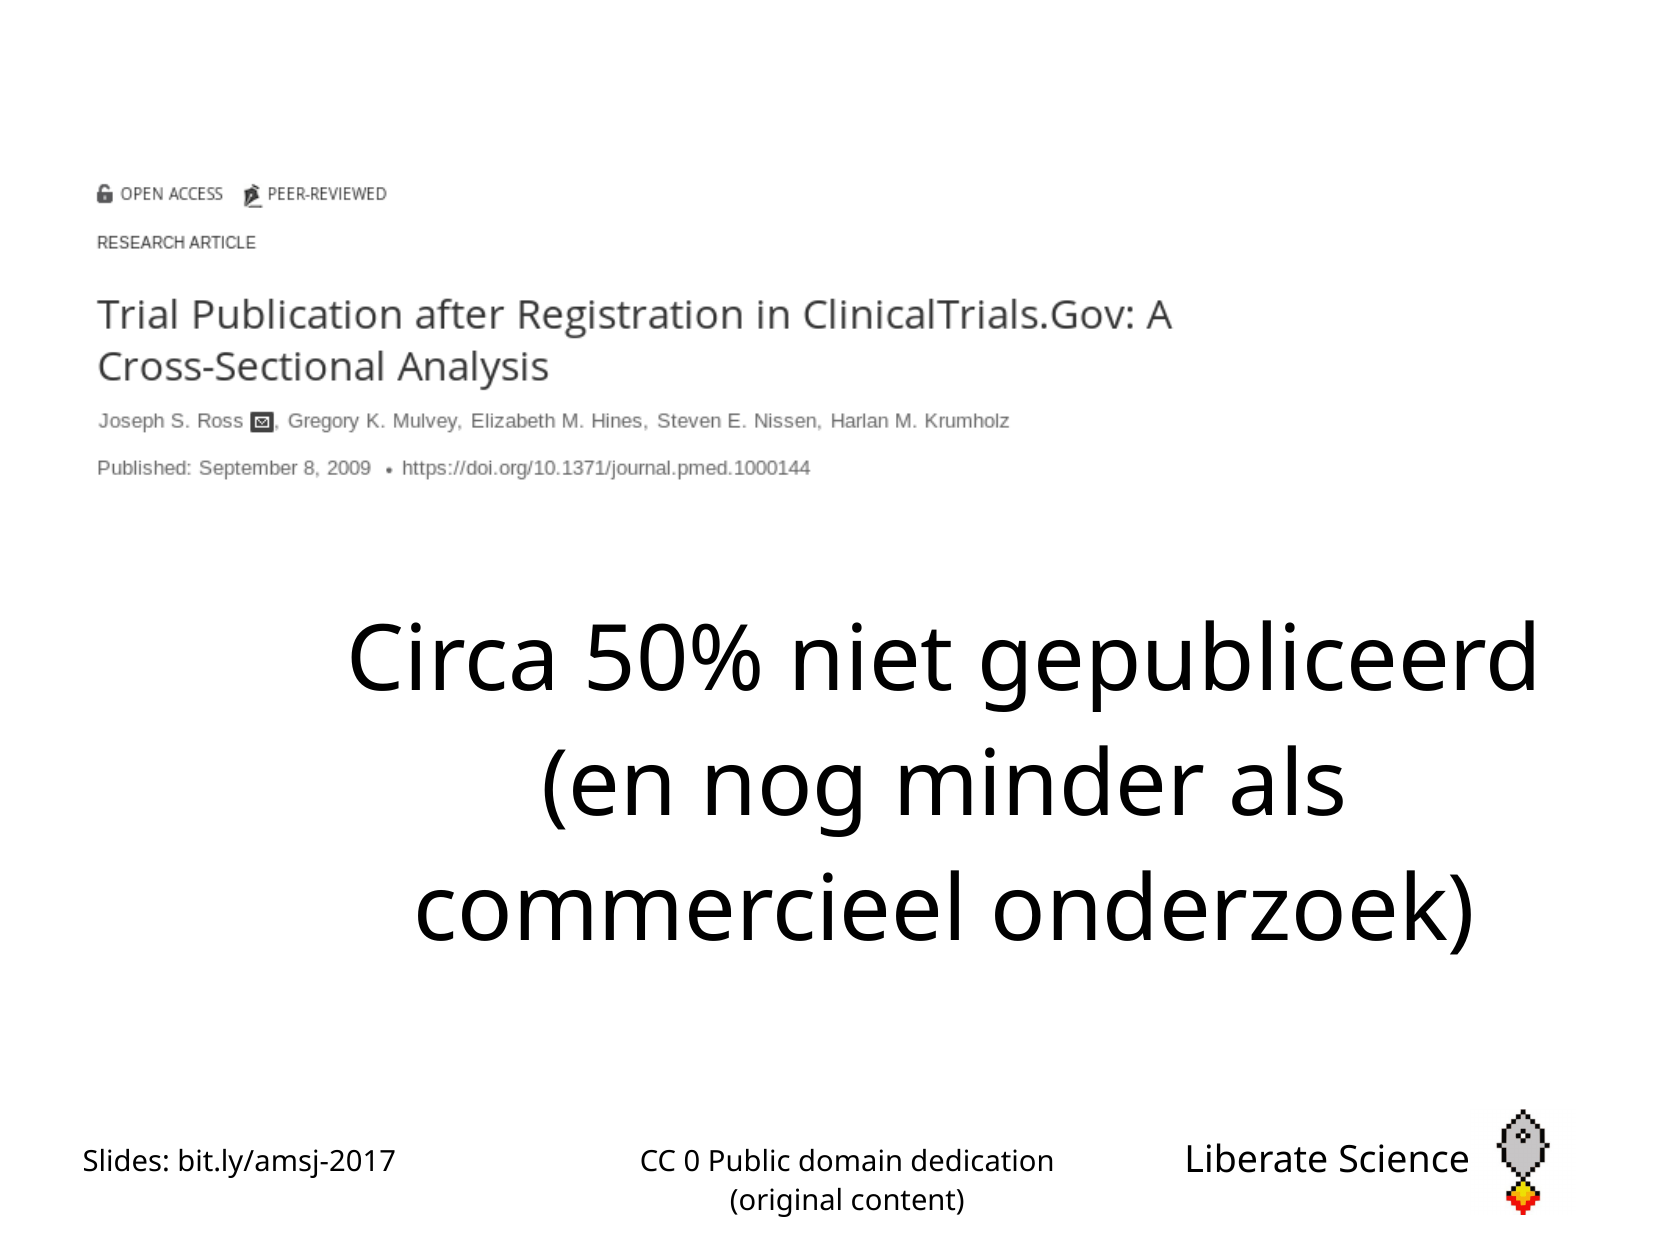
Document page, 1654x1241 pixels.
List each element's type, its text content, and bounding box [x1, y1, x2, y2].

picture [77, 164, 1261, 508]
picture [1470, 1109, 1576, 1215]
text_box Circa 50% niet gepubliceerd (en nog minder als commercieel onderzoek) [315, 585, 1576, 930]
